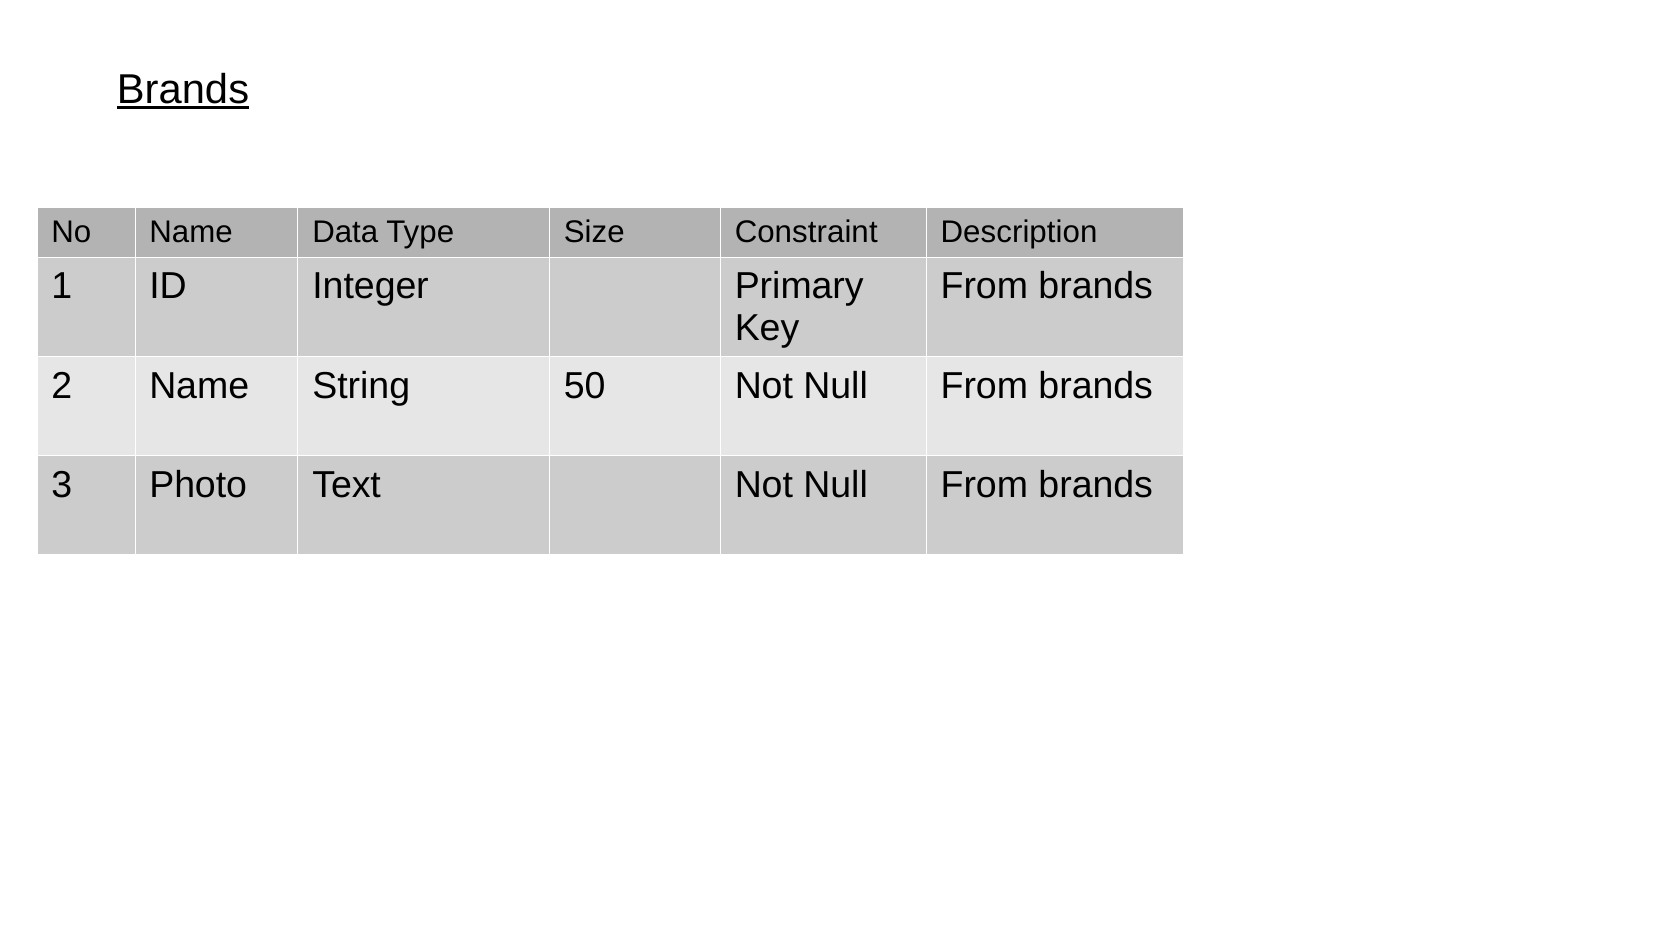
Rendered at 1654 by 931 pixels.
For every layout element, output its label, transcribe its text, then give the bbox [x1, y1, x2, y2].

table_cell Name [136, 357, 297, 455]
title Brands [70, 37, 296, 142]
table_cell String [298, 357, 549, 455]
table_cell 1 [38, 258, 135, 356]
table_header Name [136, 208, 297, 257]
table_header No [38, 208, 135, 257]
table_header Size [550, 208, 720, 257]
table_cell Primary Key [721, 258, 926, 356]
table_header Description [927, 208, 1183, 257]
table_cell From brands [927, 258, 1183, 356]
table_cell 3 [38, 456, 135, 554]
table_cell Not Null [721, 357, 926, 455]
table_cell [550, 258, 720, 356]
table_cell 50 [550, 357, 720, 455]
table_cell ID [136, 258, 297, 356]
table_cell From brands [927, 357, 1183, 455]
table_cell Not Null [721, 456, 926, 554]
table_header Constraint [721, 208, 926, 257]
table_cell [550, 456, 720, 554]
table_cell Text [298, 456, 549, 554]
table_cell From brands [927, 456, 1183, 554]
table_cell Photo [136, 456, 297, 554]
table_cell 2 [38, 357, 135, 455]
table_header Data Type [298, 208, 549, 257]
table_cell Integer [298, 258, 549, 356]
